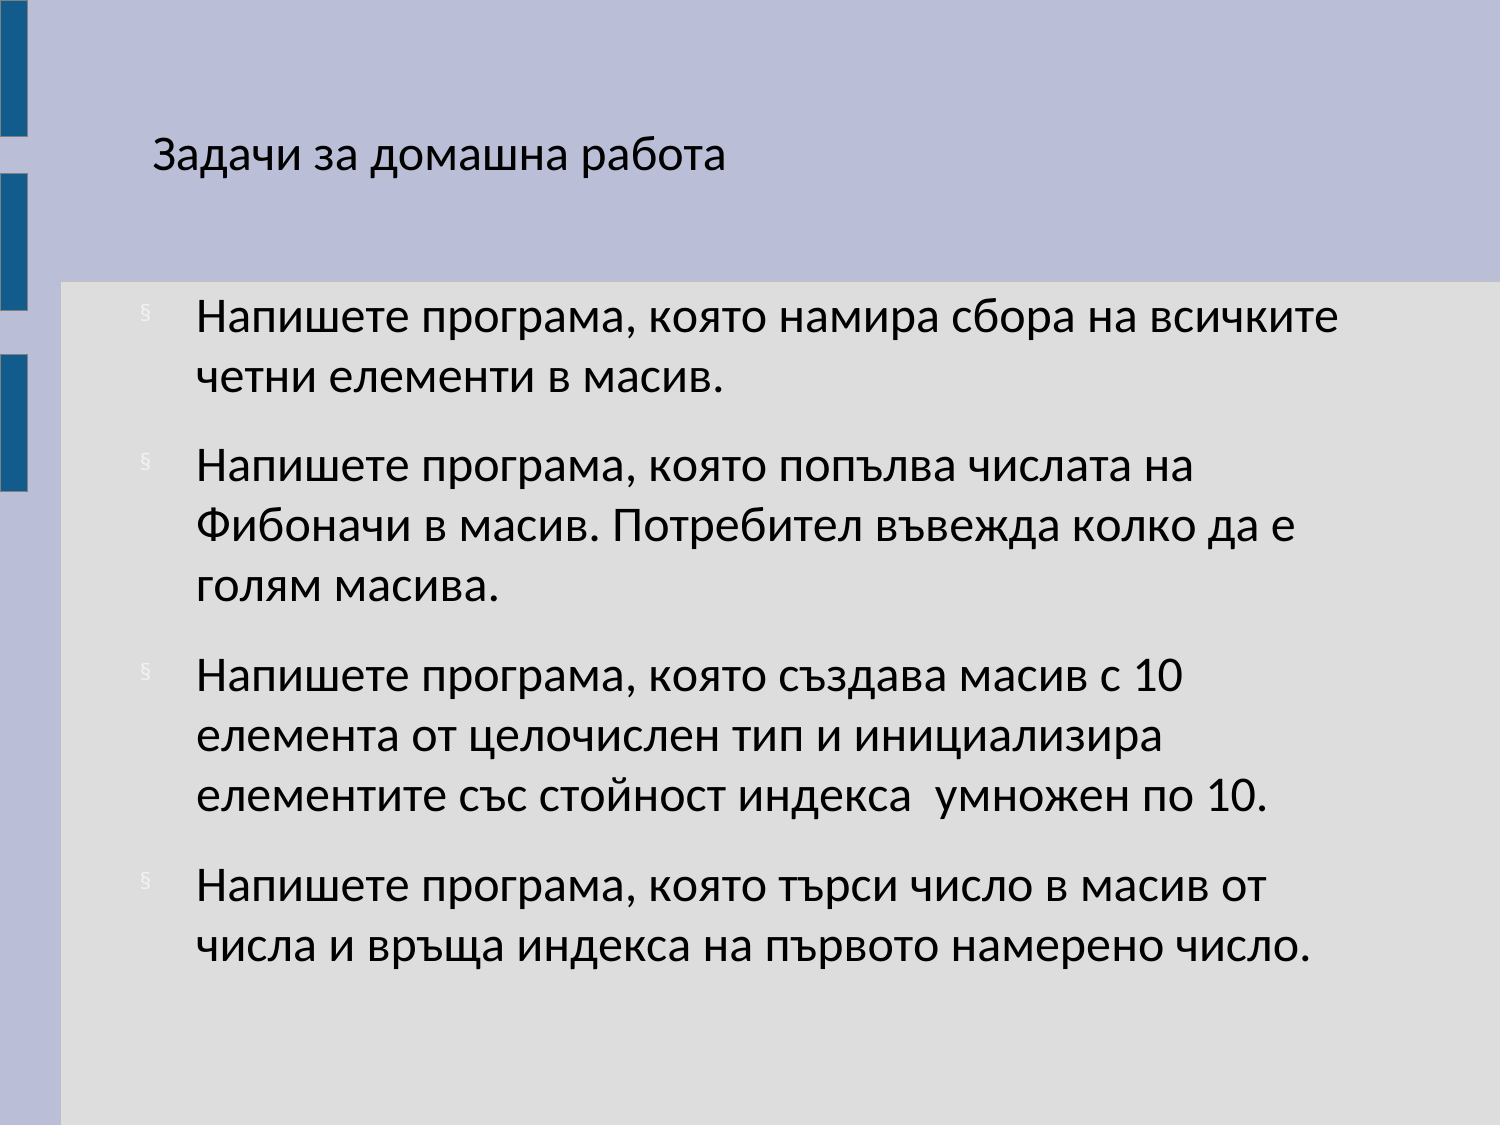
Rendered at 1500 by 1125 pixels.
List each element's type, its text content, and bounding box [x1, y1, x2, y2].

title Задачи за домашна работа [137, 112, 1488, 300]
list Напишете програма, която намира сбора на всичките четни елементи в масив. Напишете програма, която попълва числата на Фибоначи в масив. Потребител въвежда колко да е голям масива. Напишете програма, която създава масив с 10 елемента от целочислен тип и инициализира елементите със стойност индекса умножен по 10. Напишете програма, която търси число в масив от числа и връща индекса на първото намерено число. [125, 275, 1375, 1075]
